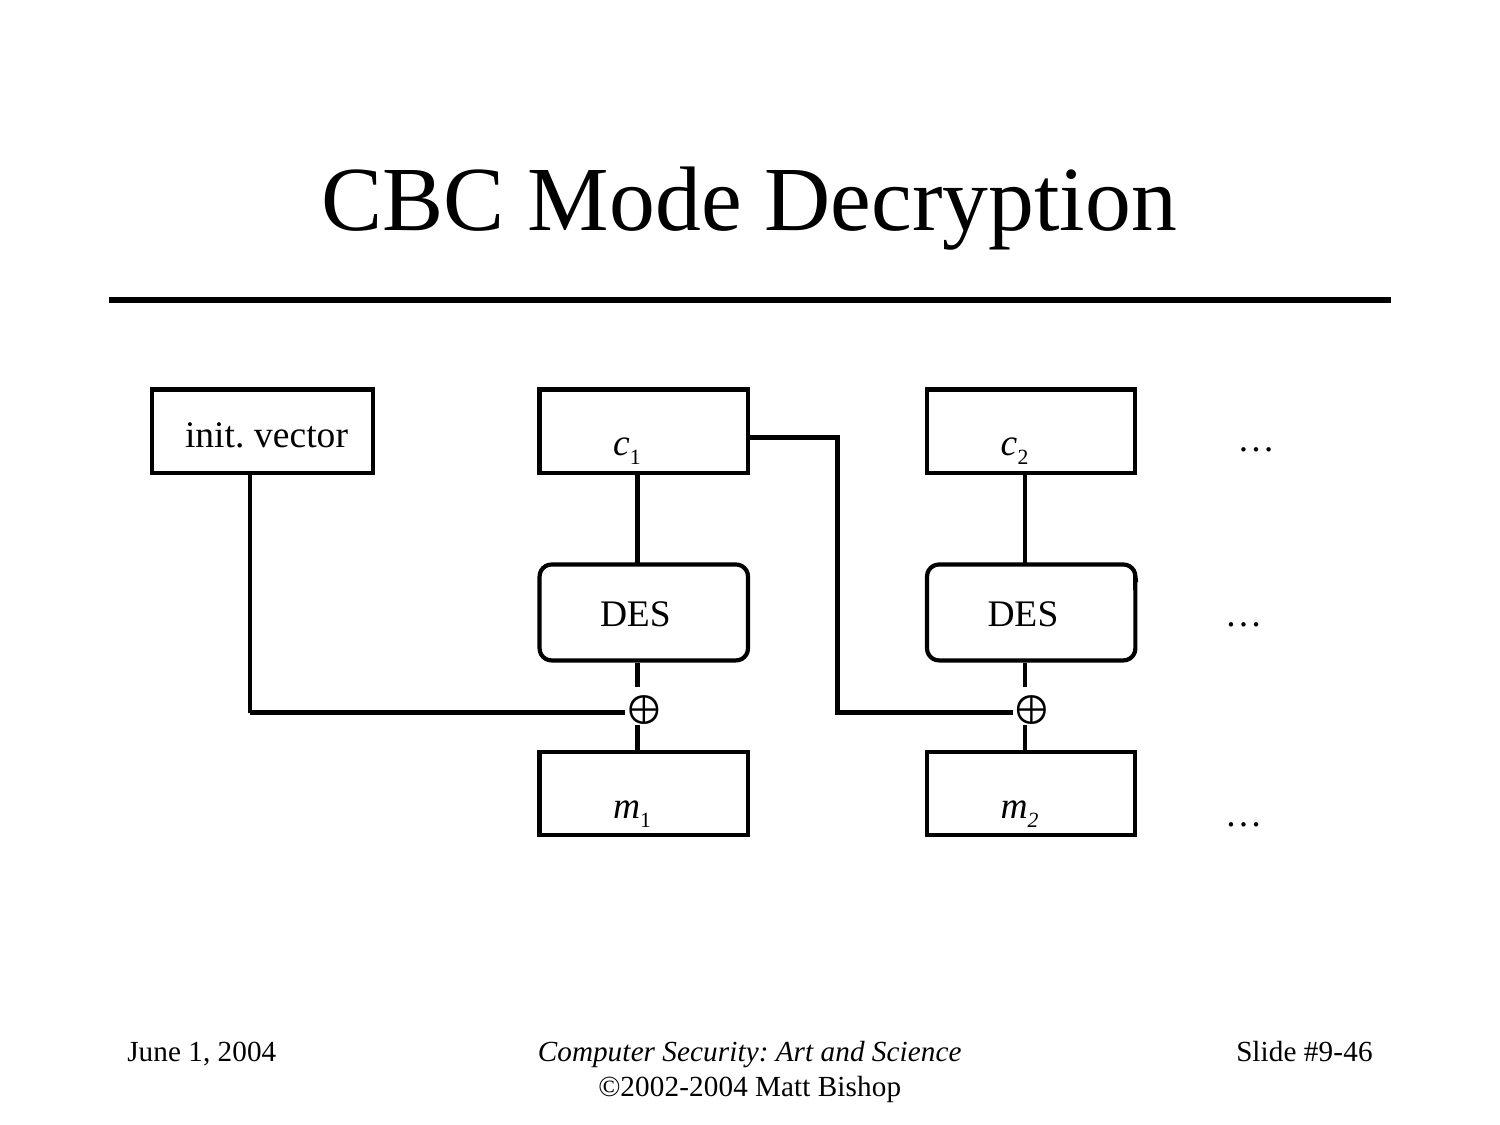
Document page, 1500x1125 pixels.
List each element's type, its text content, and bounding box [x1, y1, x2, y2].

text_box  [613, 679, 675, 739]
text_box c2 [990, 416, 1039, 469]
text_box DES [977, 591, 1069, 639]
text_box  [1001, 679, 1062, 739]
title CBC Mode Decryption [112, 99, 1388, 288]
text_box DES [589, 591, 682, 639]
text_box c1 [602, 416, 652, 469]
text_box … [1214, 591, 1273, 639]
text_box … [1214, 791, 1273, 839]
text_box init. vector [174, 412, 359, 460]
text_box … [1226, 416, 1286, 464]
text_box m1 [602, 779, 662, 832]
text_box m2 [990, 779, 1050, 832]
